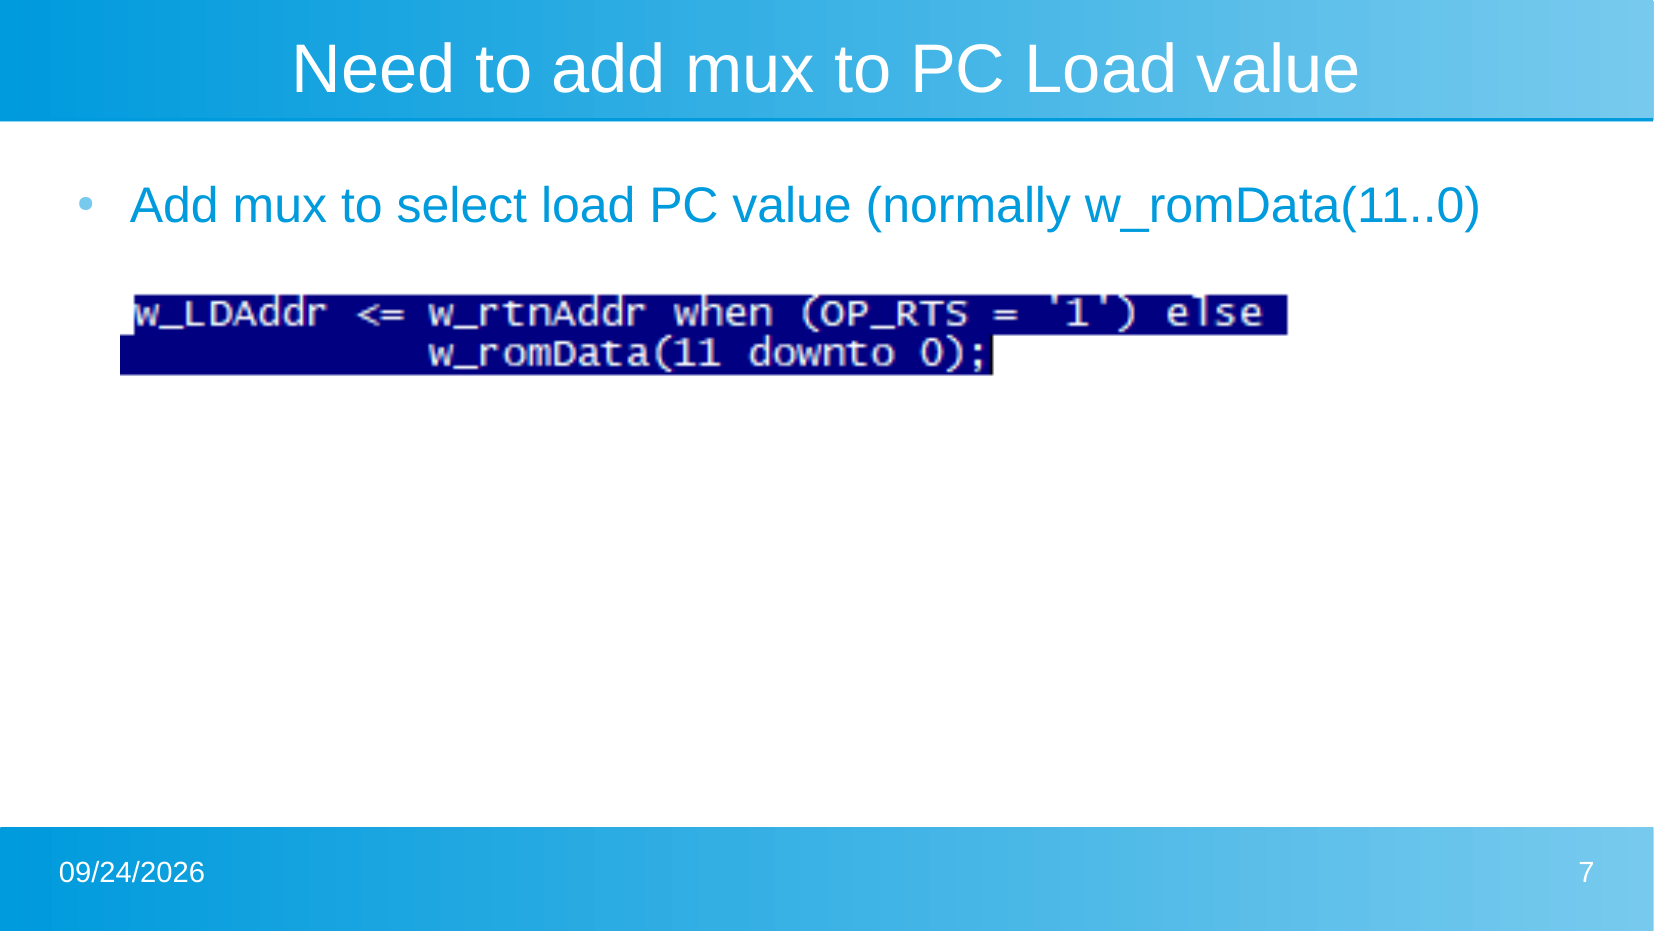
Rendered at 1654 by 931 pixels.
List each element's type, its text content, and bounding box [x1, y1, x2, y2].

picture [120, 262, 1313, 413]
title Need to add mux to PC Load value [59, 29, 1595, 108]
list Add mux to select load PC value (normally w_romData(11..0) [59, 177, 1595, 263]
